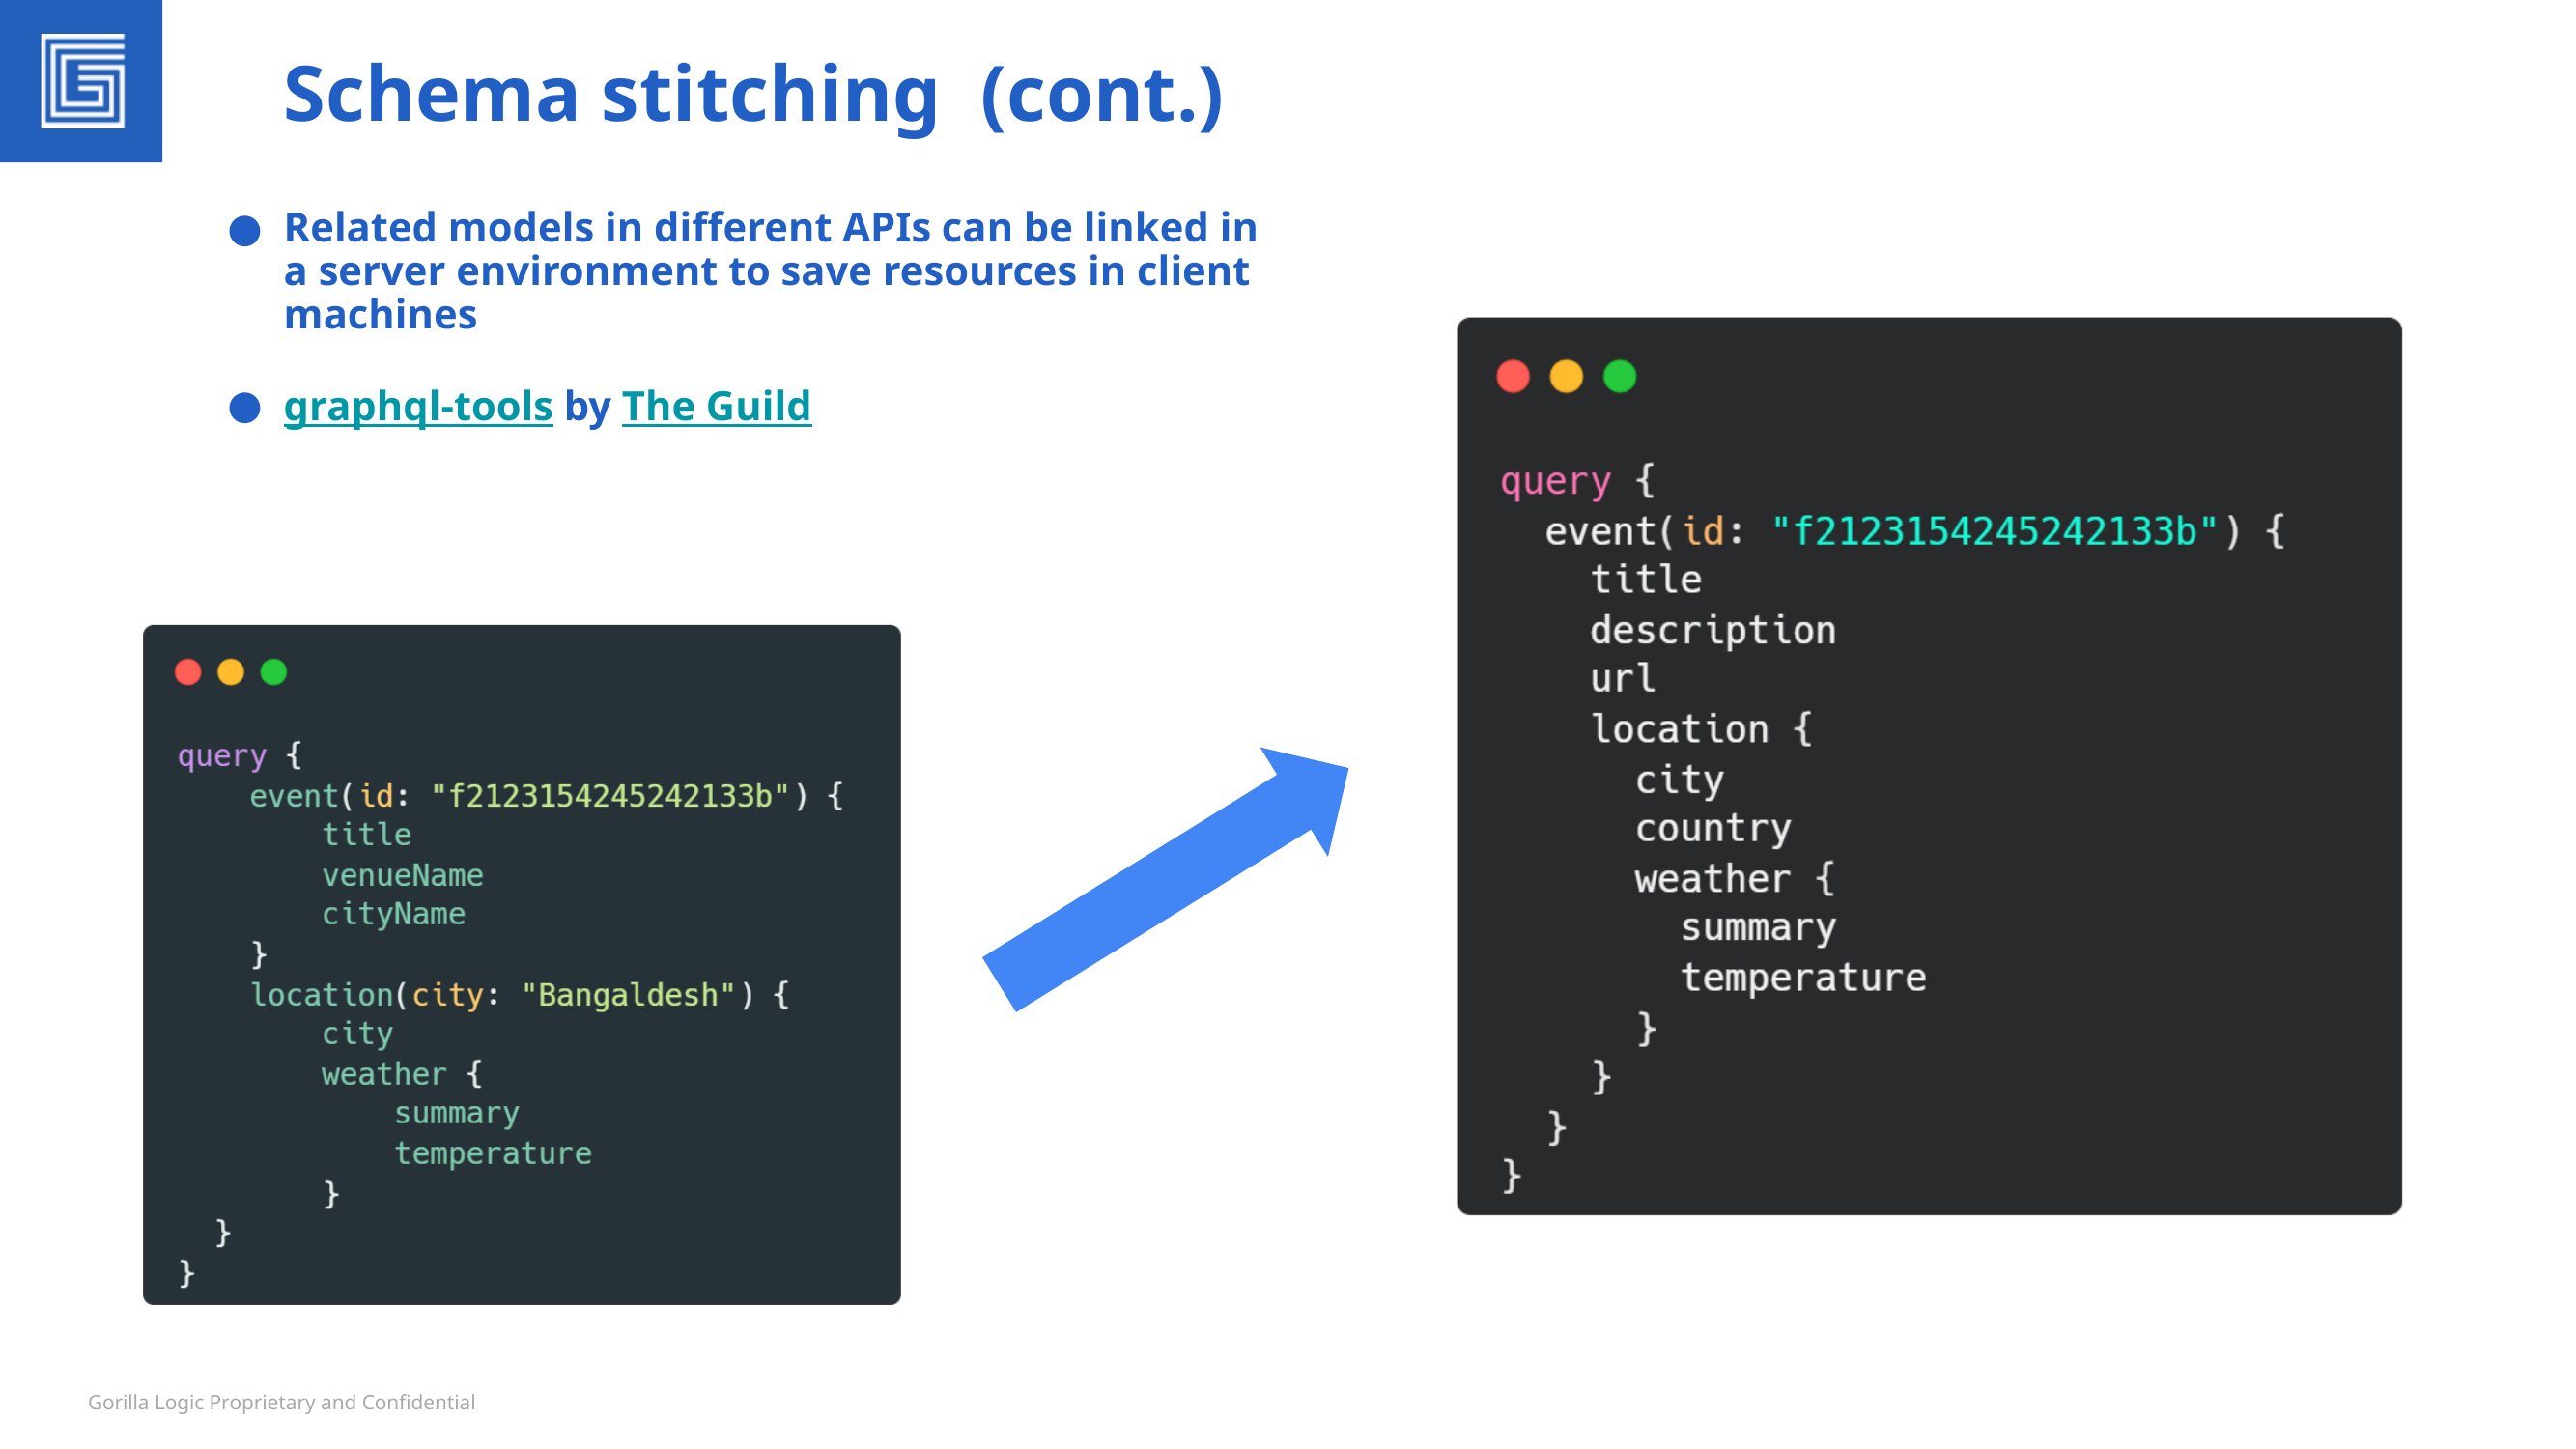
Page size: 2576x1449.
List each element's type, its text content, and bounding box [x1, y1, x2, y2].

picture [41, 34, 132, 128]
text_box Schema stitching (cont.) [196, 47, 2152, 145]
picture [1308, 168, 2552, 1365]
text_box [981, 747, 1349, 1012]
picture [23, 505, 1021, 1425]
text_box Related models in different APIs can be linked in a server environment to save resources in client machines graphql-tools by The Guild [196, 144, 1285, 490]
